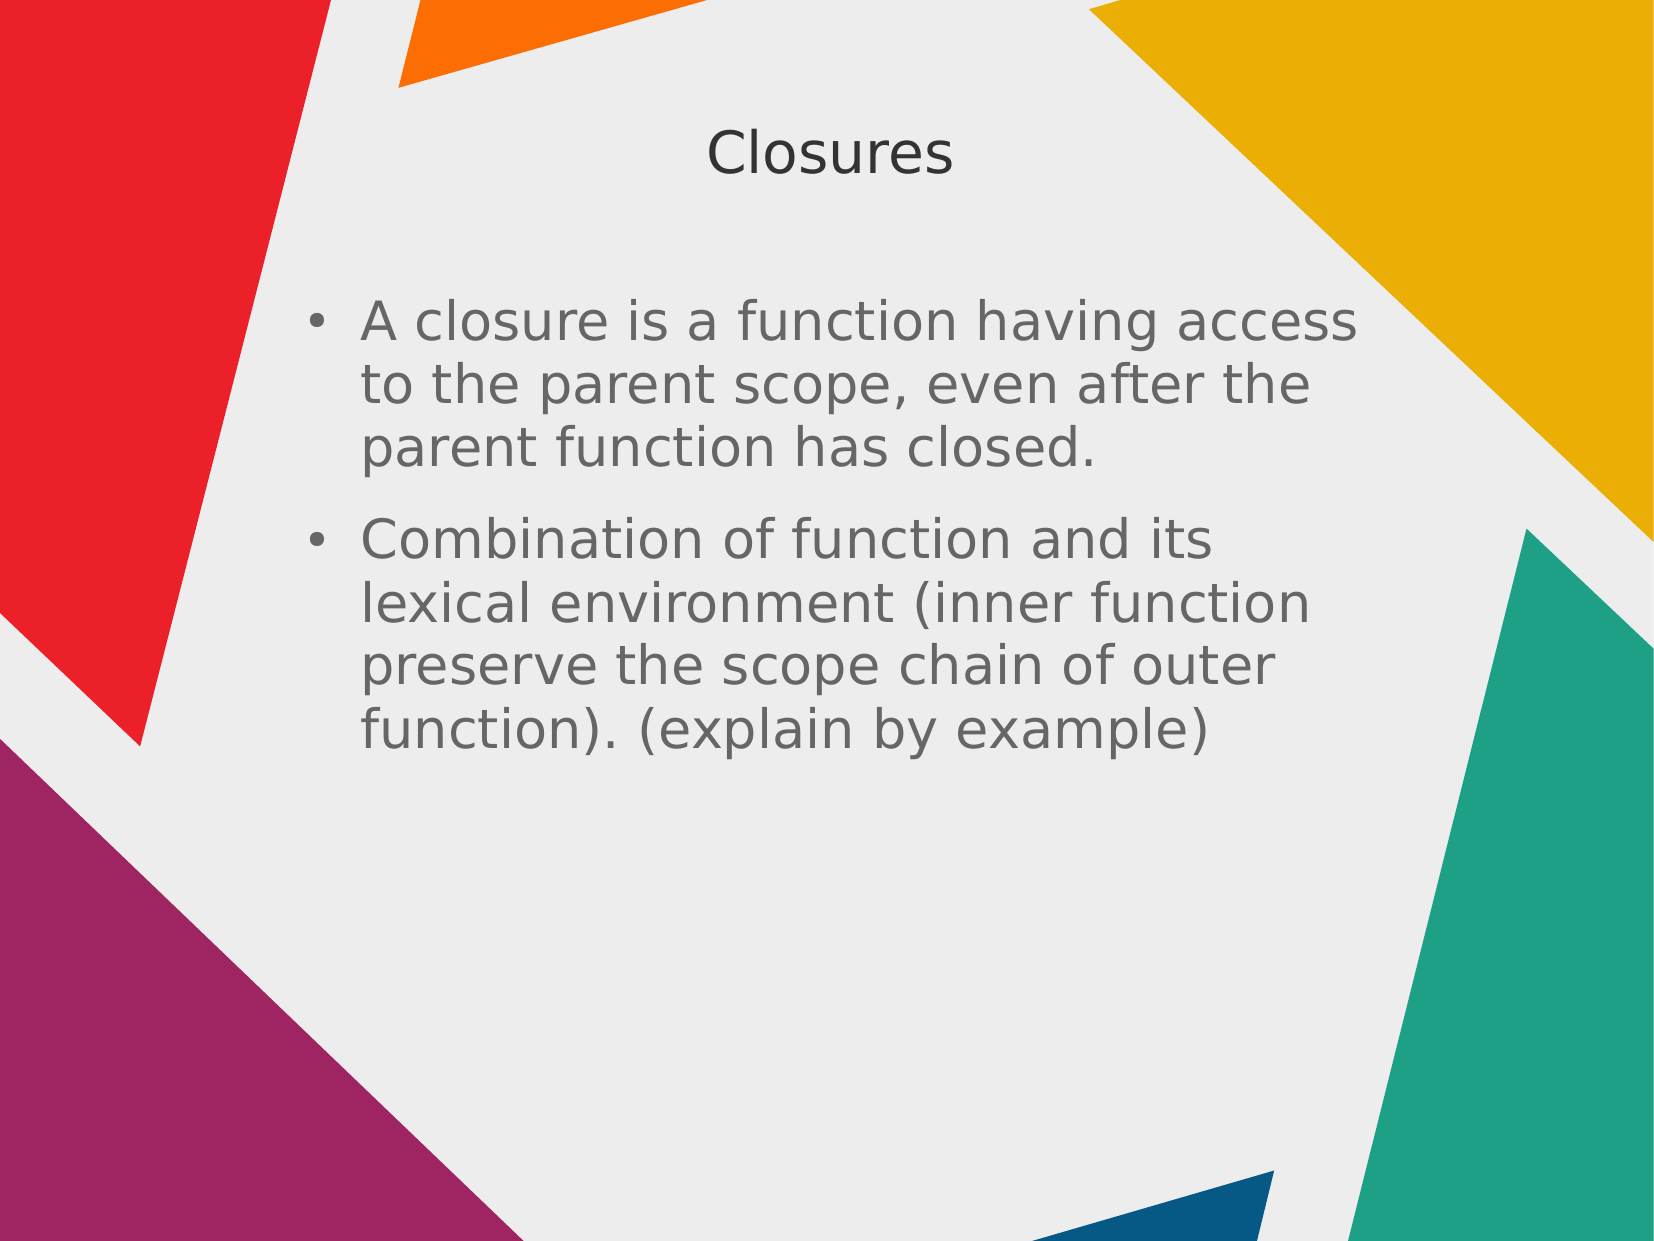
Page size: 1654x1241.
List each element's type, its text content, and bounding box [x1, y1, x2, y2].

list A closure is a function having access to the parent scope, even after the parent function has closed. Combination of function and its lexical environment (inner function preserve the scope chain of outer function). (explain by example) [289, 290, 1372, 1090]
title Closures [289, 49, 1372, 257]
